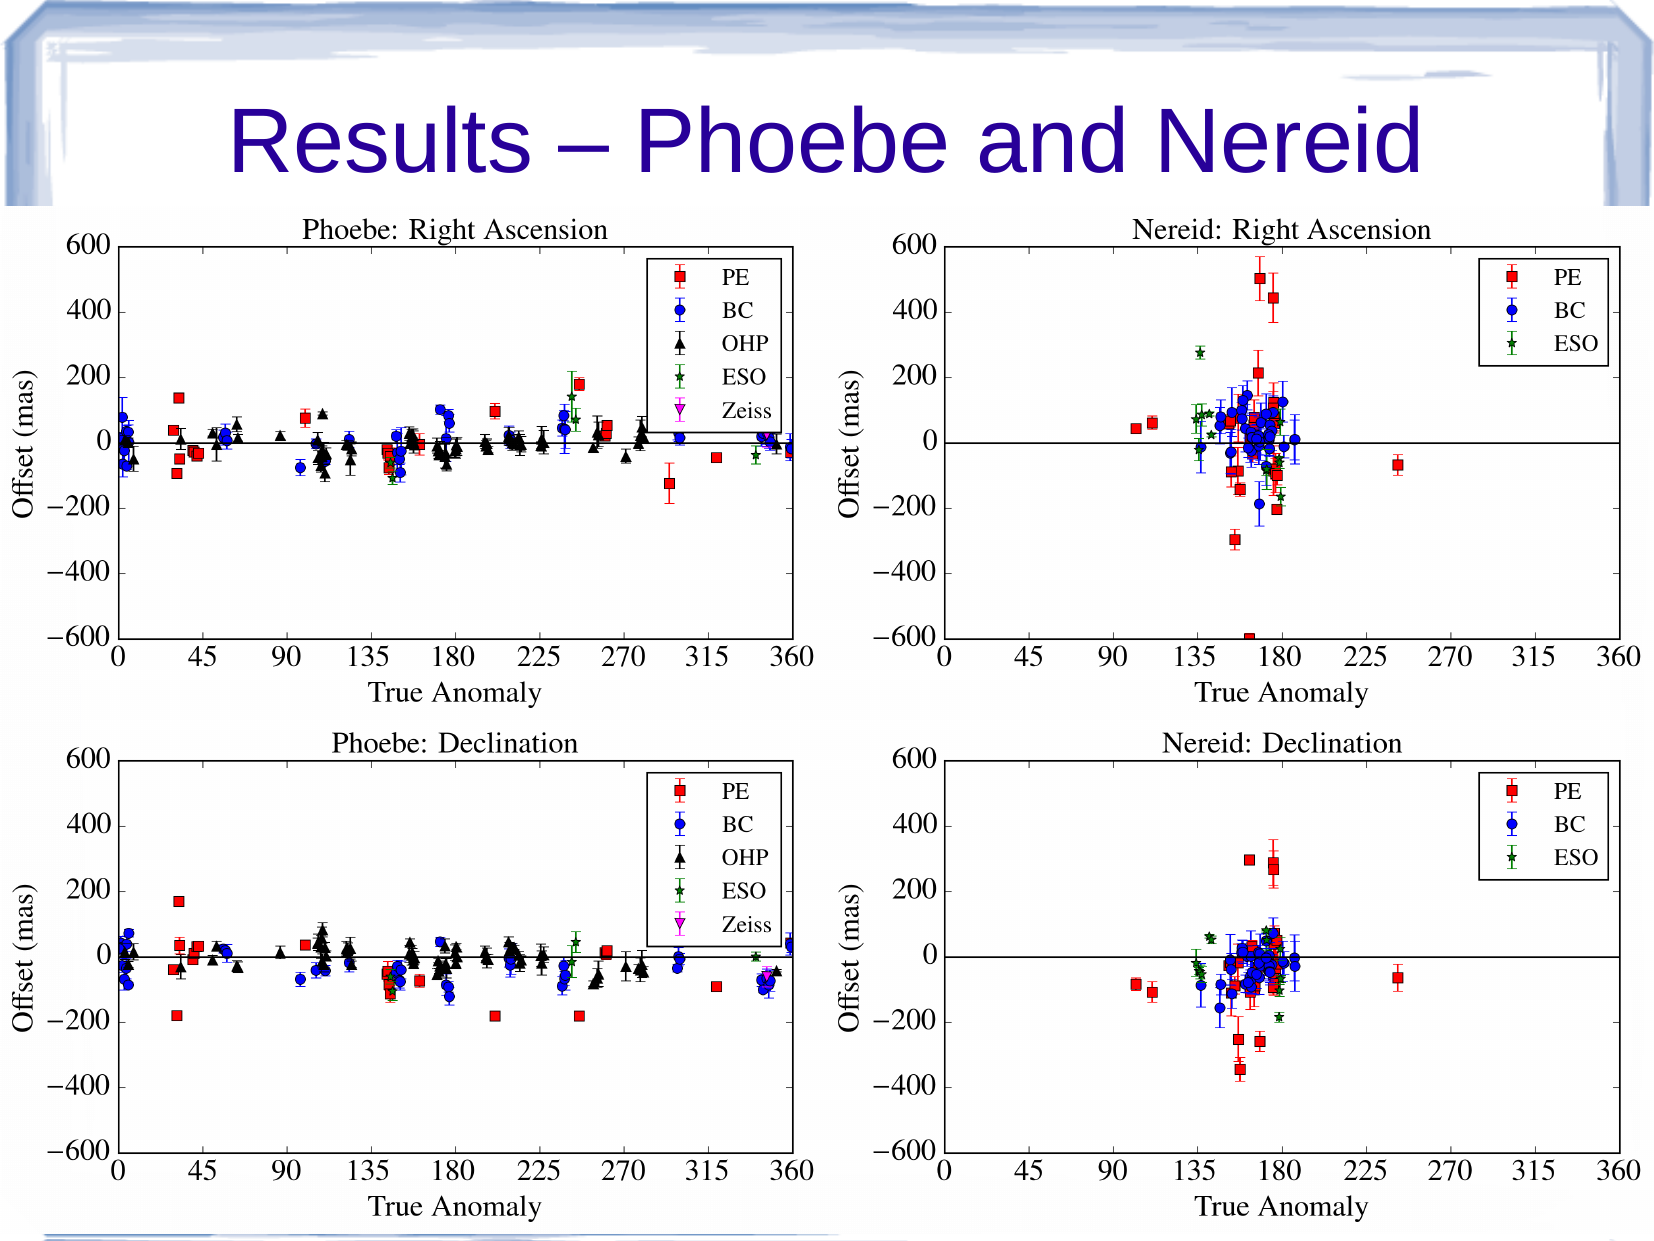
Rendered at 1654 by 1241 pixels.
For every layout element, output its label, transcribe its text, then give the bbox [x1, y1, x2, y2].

title Results – Phoebe and Nereid [82, 37, 1571, 206]
picture [0, 0, 1654, 1241]
